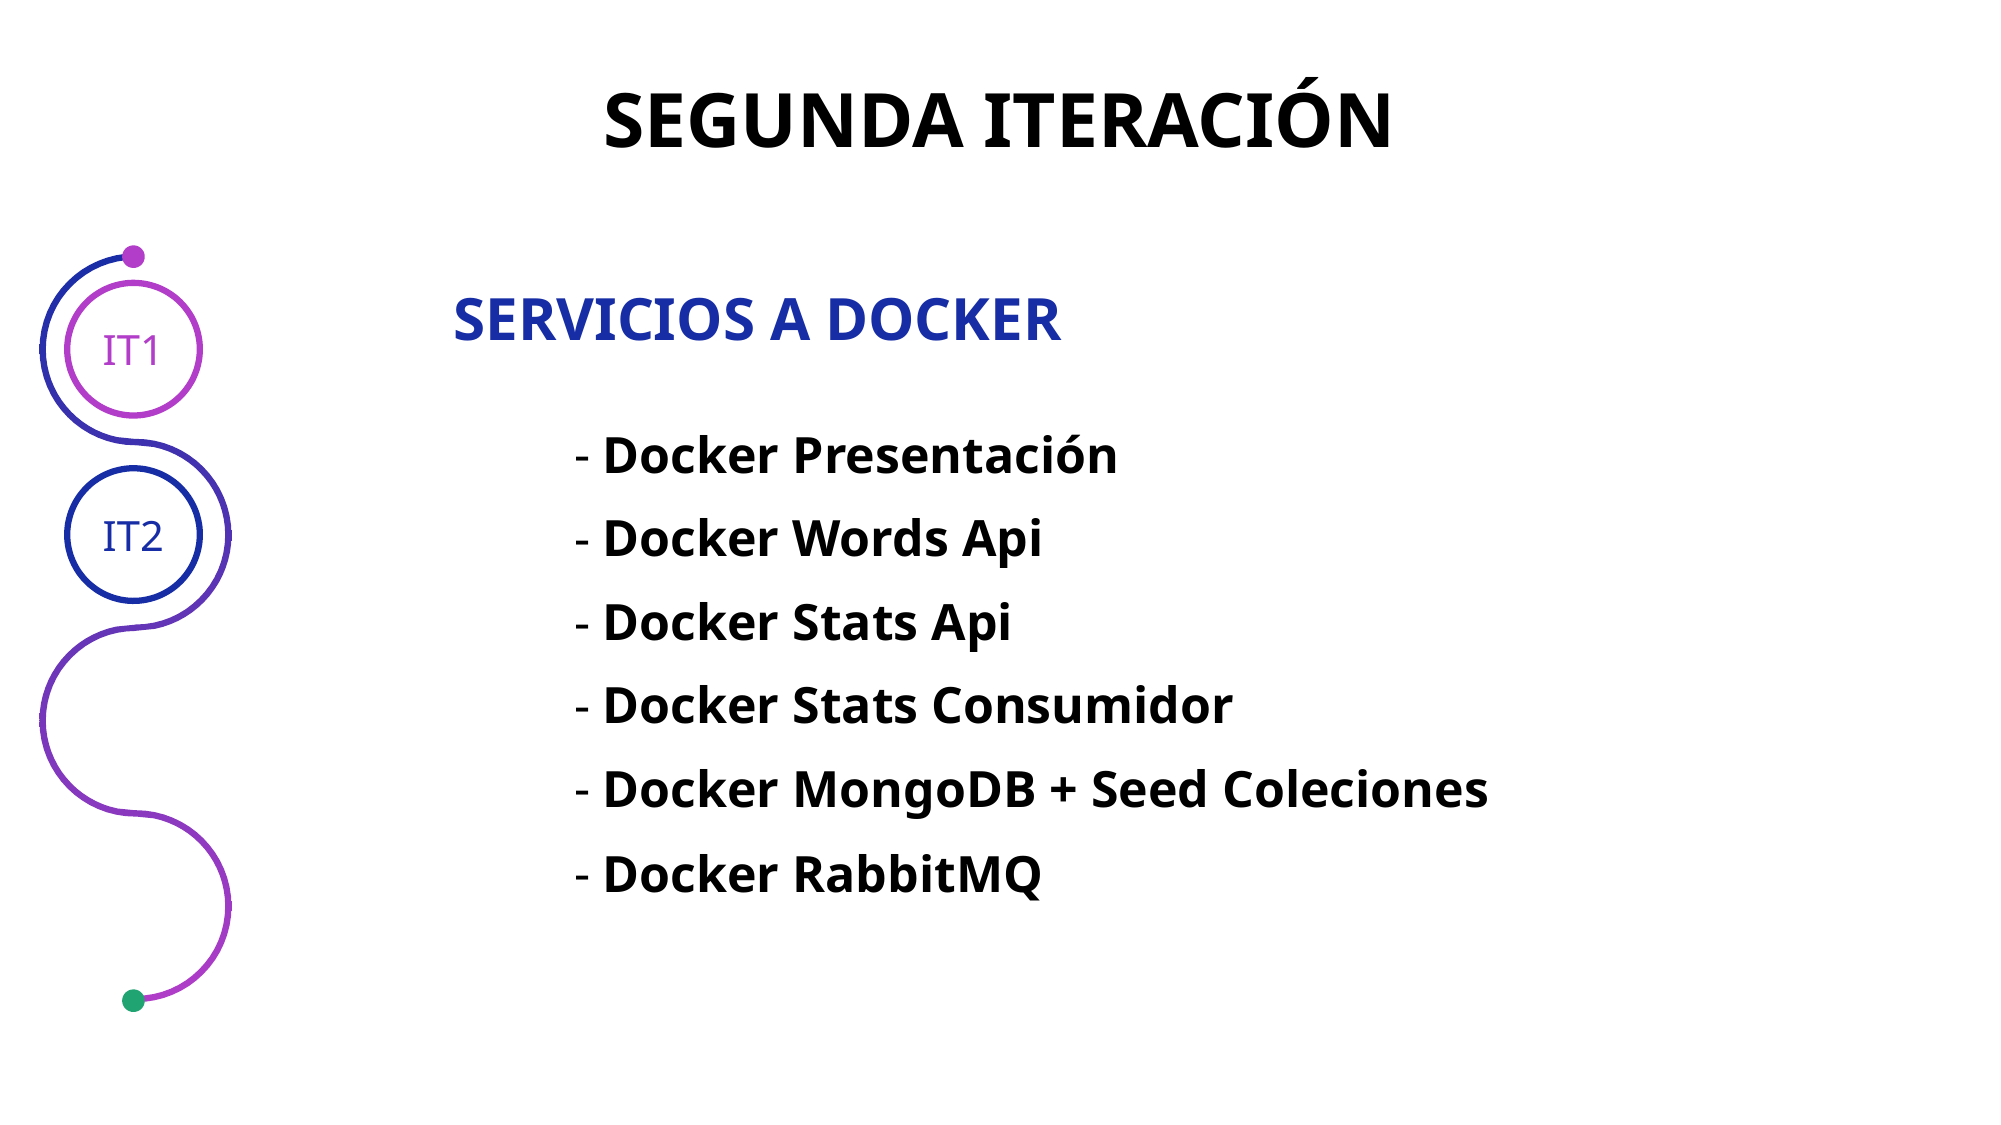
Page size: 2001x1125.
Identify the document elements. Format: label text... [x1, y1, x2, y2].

text_box Docker RabbitMQ [559, 834, 1933, 919]
text_box Docker Stats Api [559, 583, 1933, 666]
text_box Docker Words Api [559, 500, 1933, 583]
list SERVICIOS A DOCKER [438, 282, 1963, 367]
text_box Docker Presentación [559, 415, 1933, 500]
text_box Docker MongoDB + Seed Coleciones [559, 749, 1933, 834]
text_box IT1 [67, 282, 200, 416]
text_box IT2 [67, 468, 200, 601]
title SEGUNDA Iteración [37, 75, 1963, 179]
text_box Docker Stats Consumidor [559, 666, 1933, 749]
text_box [39, 245, 232, 1012]
